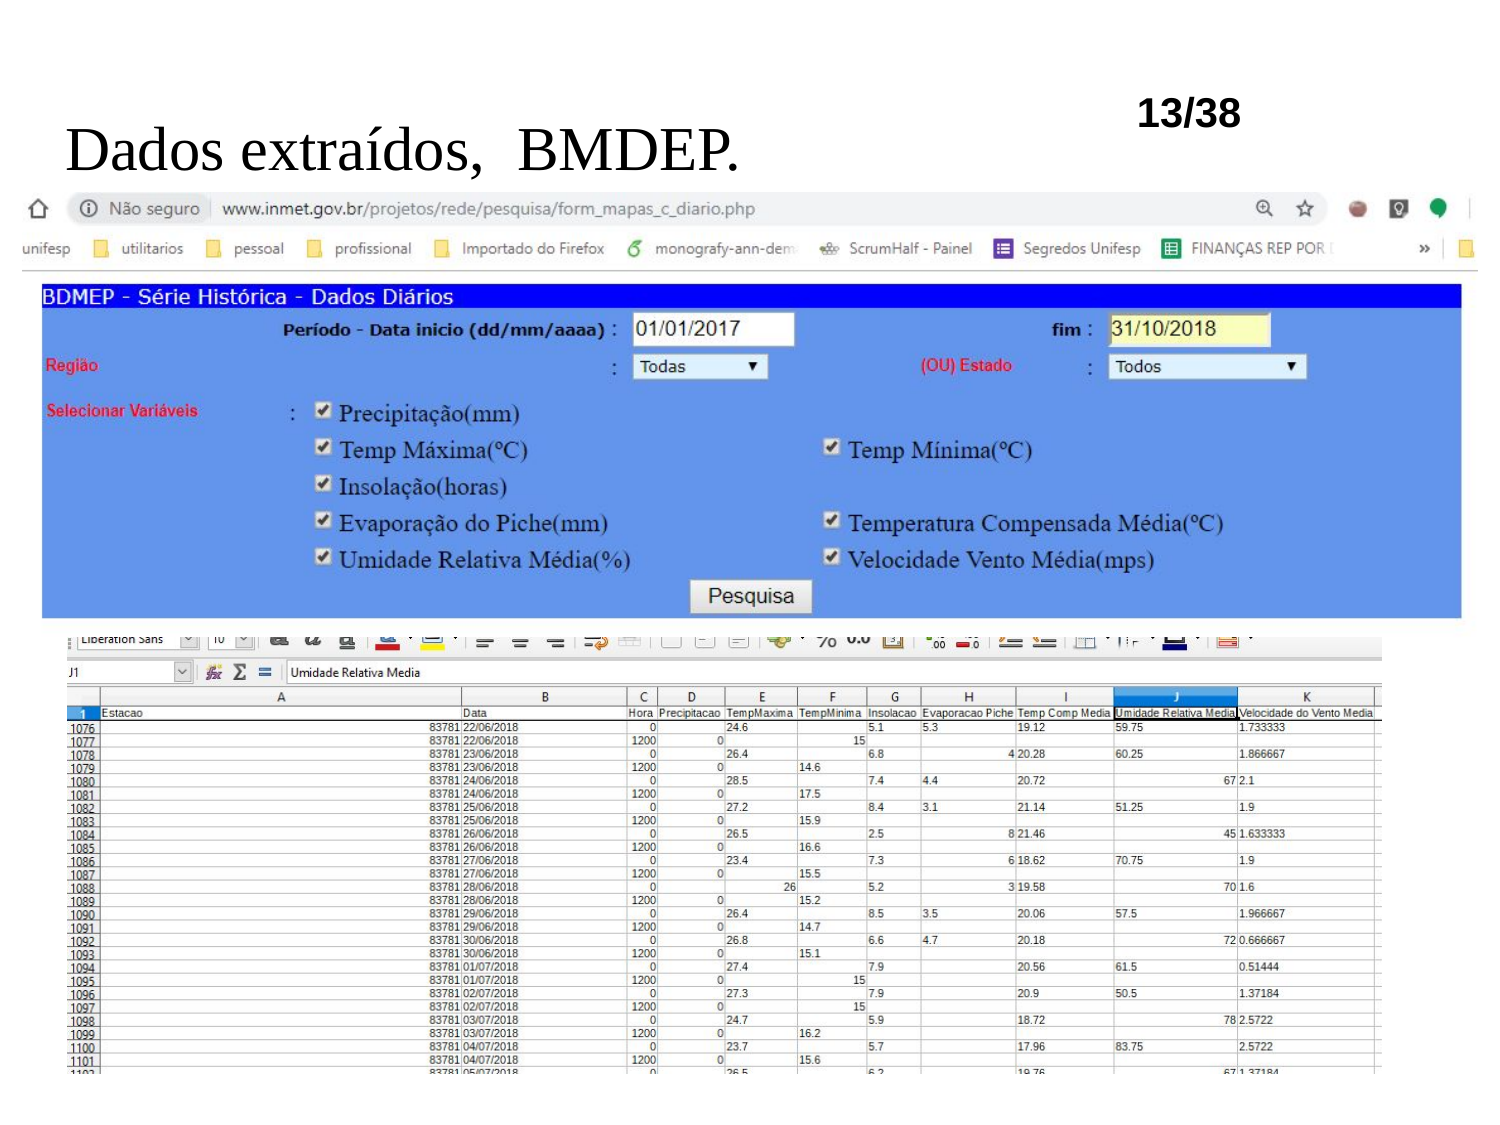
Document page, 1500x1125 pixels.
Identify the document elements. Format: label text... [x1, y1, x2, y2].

text_box 13/38 [1122, 82, 1335, 144]
text_box Dados extraídos, BMDEP. [51, 97, 1449, 192]
picture [22, 192, 1478, 1074]
